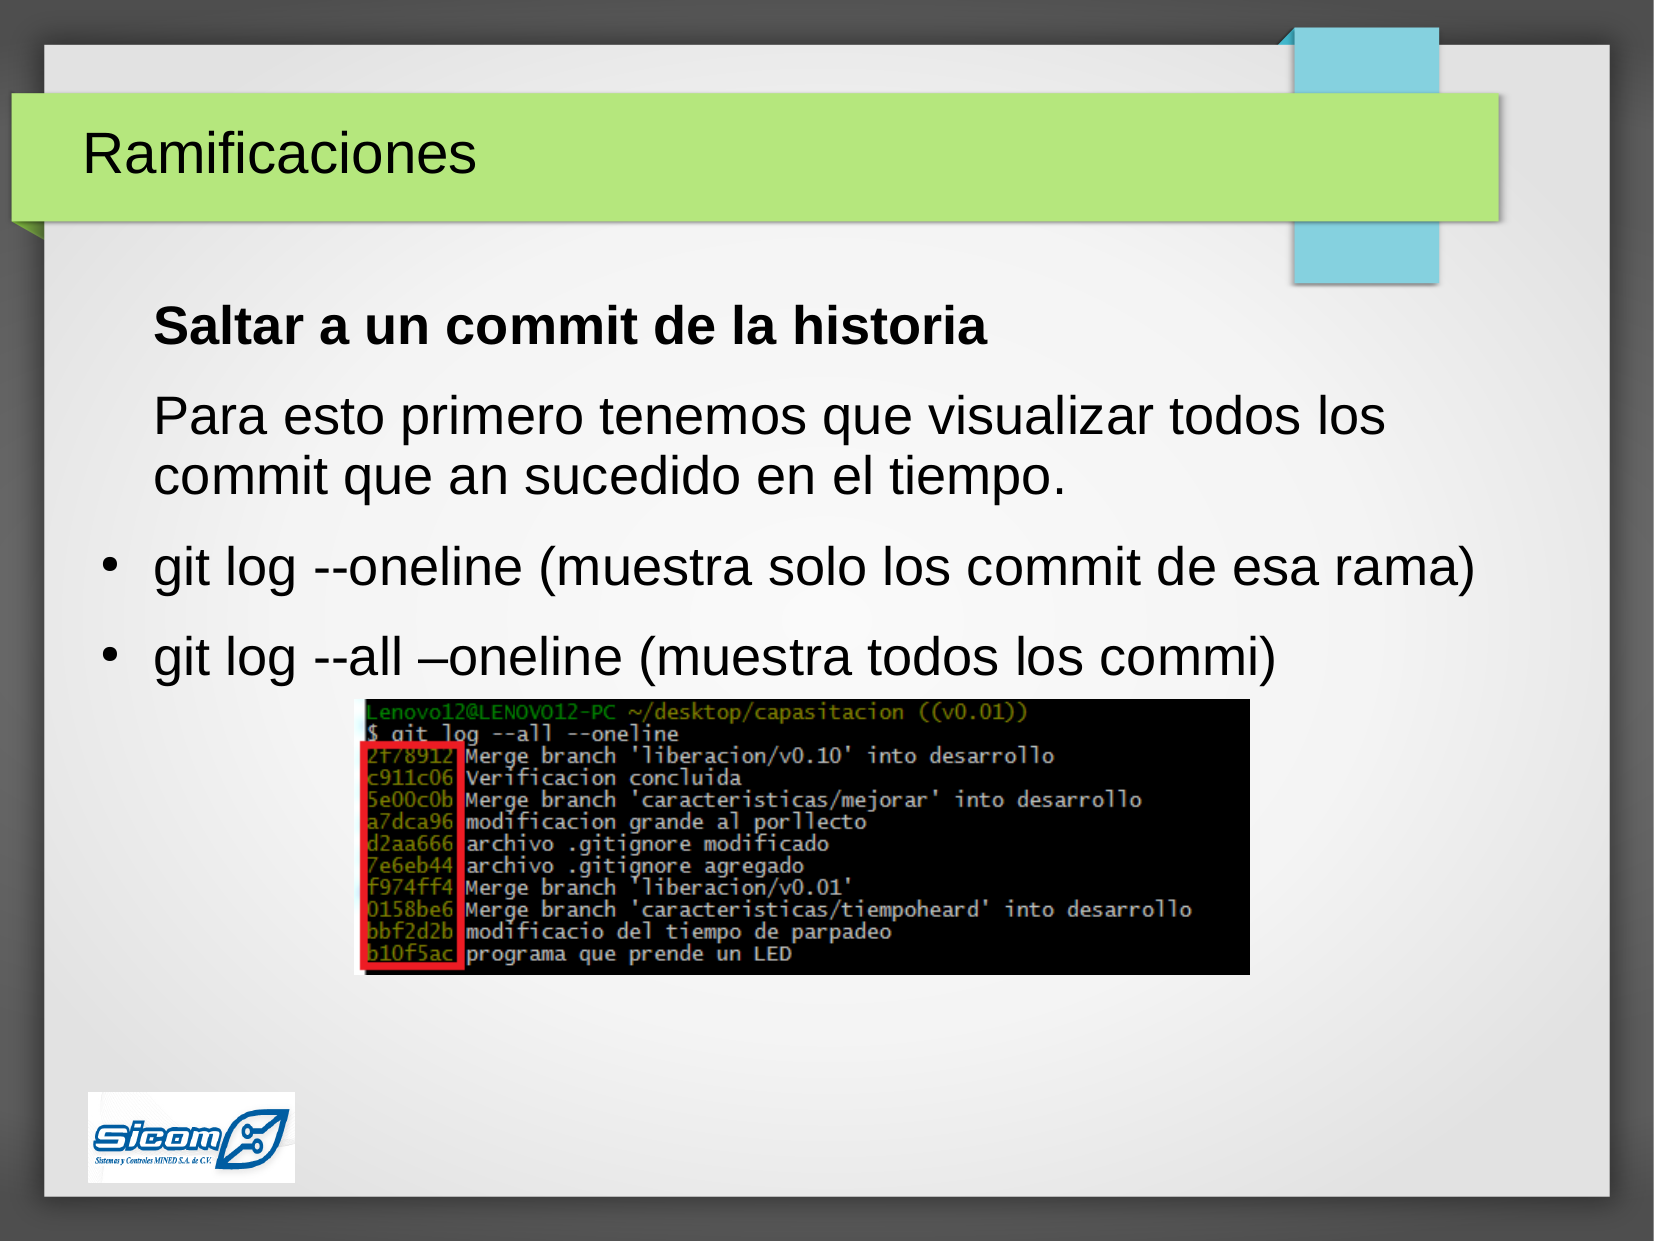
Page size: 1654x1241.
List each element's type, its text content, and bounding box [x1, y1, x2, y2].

title Ramificaciones [82, 94, 1264, 213]
picture [0, 0, 1654, 1241]
list Saltar a un commit de la historia Para esto primero tenemos que visualizar todos los commit que an sucedido en el tiempo. git log --oneline (muestra solo los commit de esa rama) git log --all –oneline (muestra todos los commi) [82, 295, 1571, 1015]
